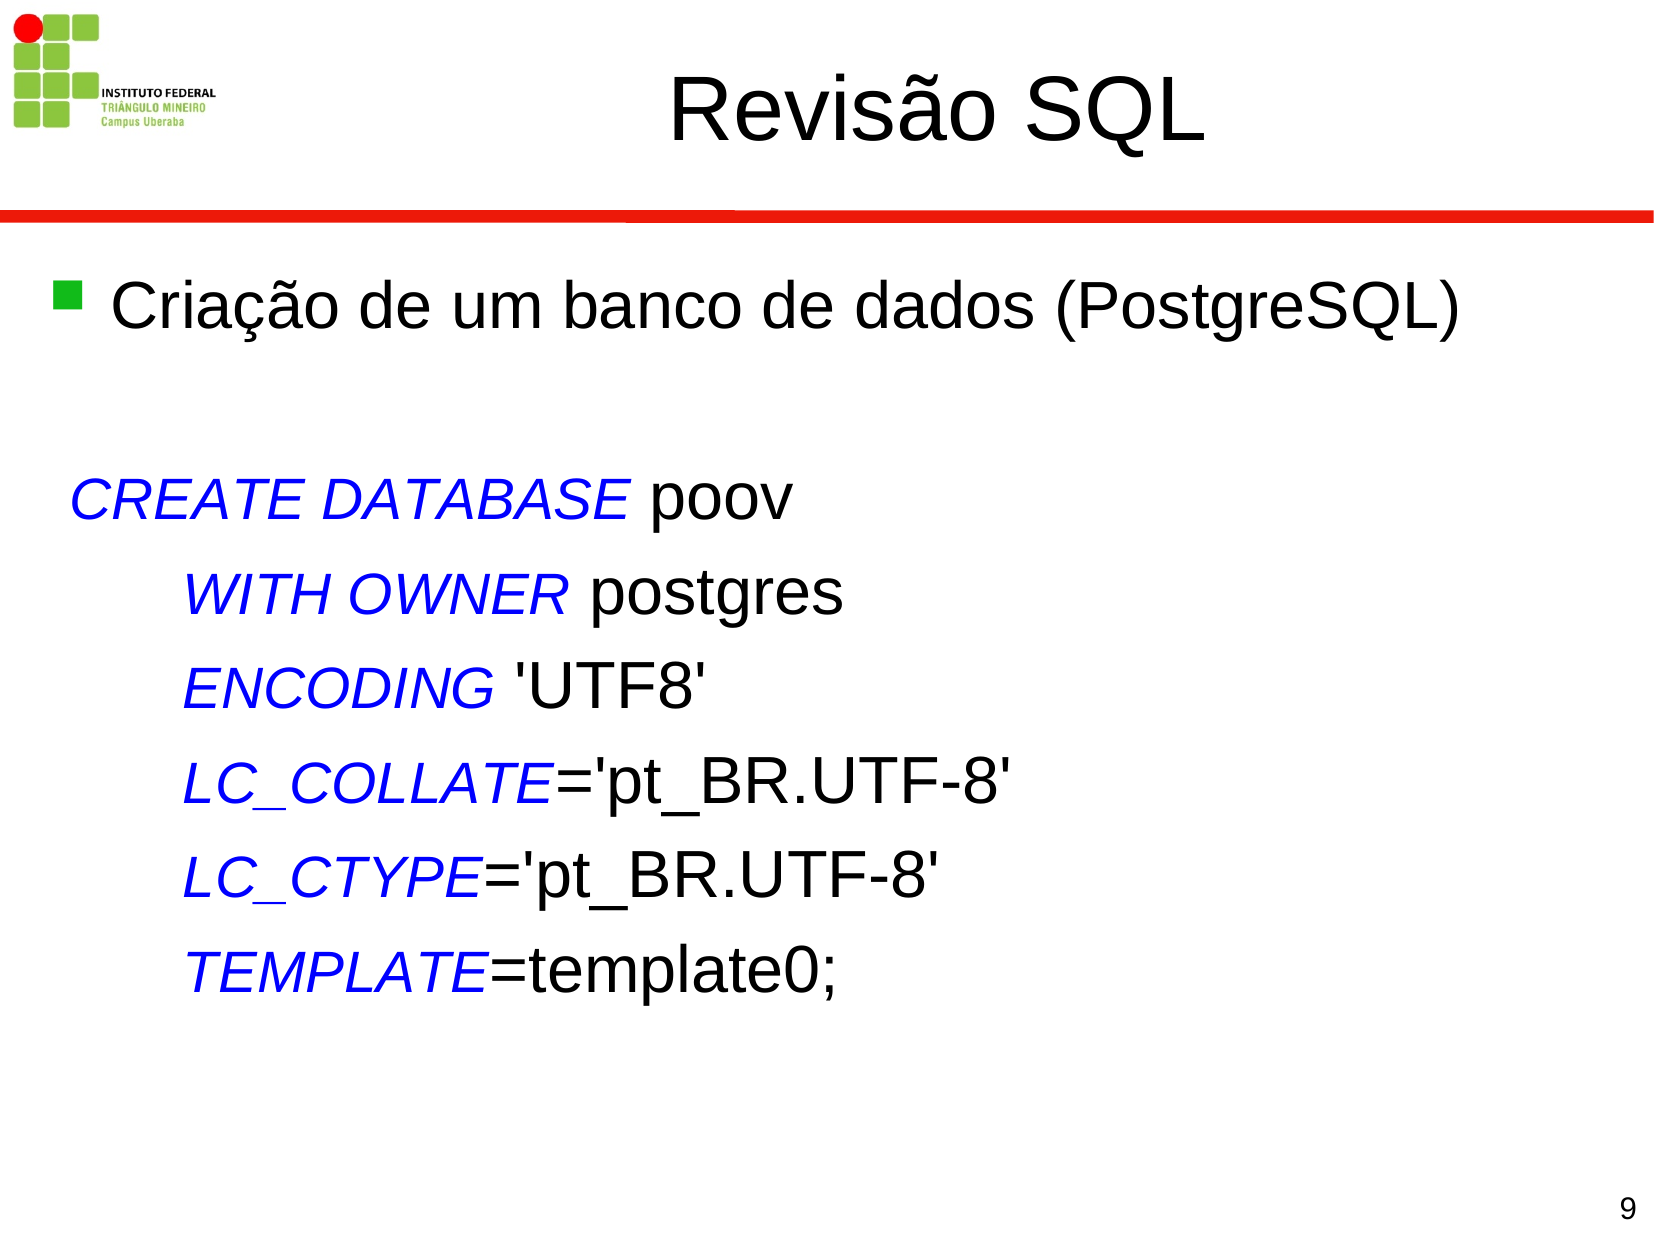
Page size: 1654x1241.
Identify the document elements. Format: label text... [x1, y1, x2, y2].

text_box Criação de um banco de dados (PostgreSQL) CREATE DATABASE poov WITH OWNER postgres ENCODING 'UTF8' LC_COLLATE='pt_BR.UTF-8' LC_CTYPE='pt_BR.UTF-8' TEMPLATE=template0; [32, 253, 1622, 1205]
text_box <número> [1185, 1179, 1654, 1220]
text_box Revisão SQL [253, 0, 1622, 207]
picture [0, 2, 228, 139]
